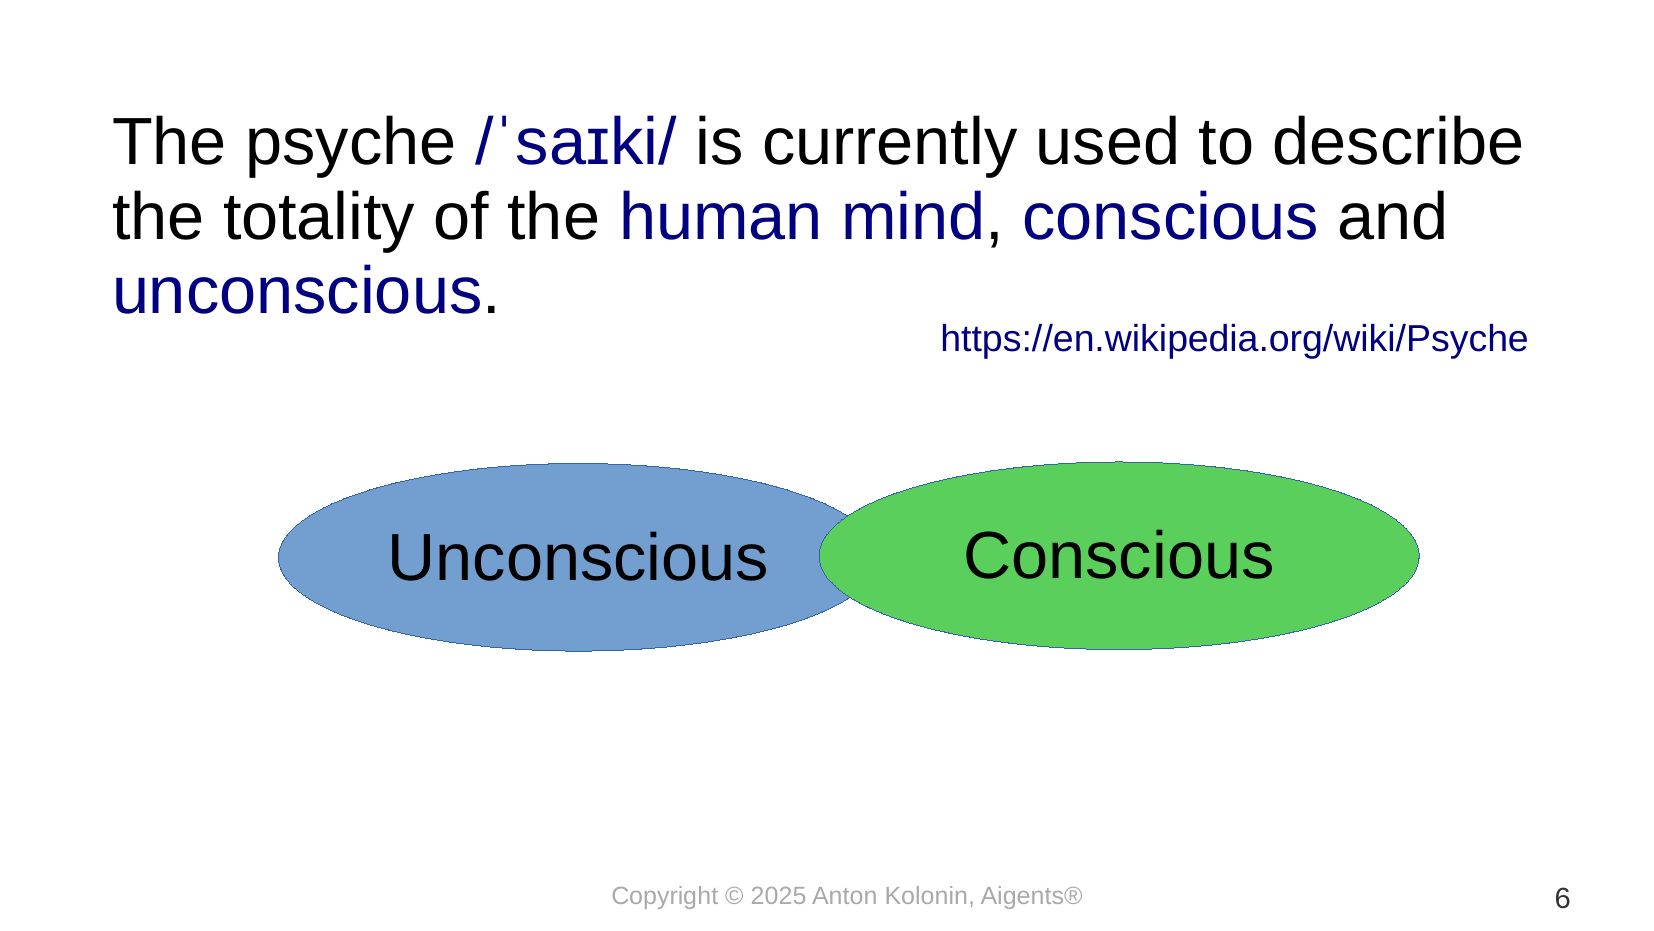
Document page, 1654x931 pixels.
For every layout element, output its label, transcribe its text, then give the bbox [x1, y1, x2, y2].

text_box Unconscious [278, 463, 849, 652]
text_box The psyche /ˈsaɪki/ is currently used to describe the totality of the human mind, conscious and unconscious. [97, 96, 1576, 285]
text_box https://en.wikipedia.org/wiki/Psyche [925, 309, 1546, 367]
text_box Conscious [819, 461, 1420, 650]
